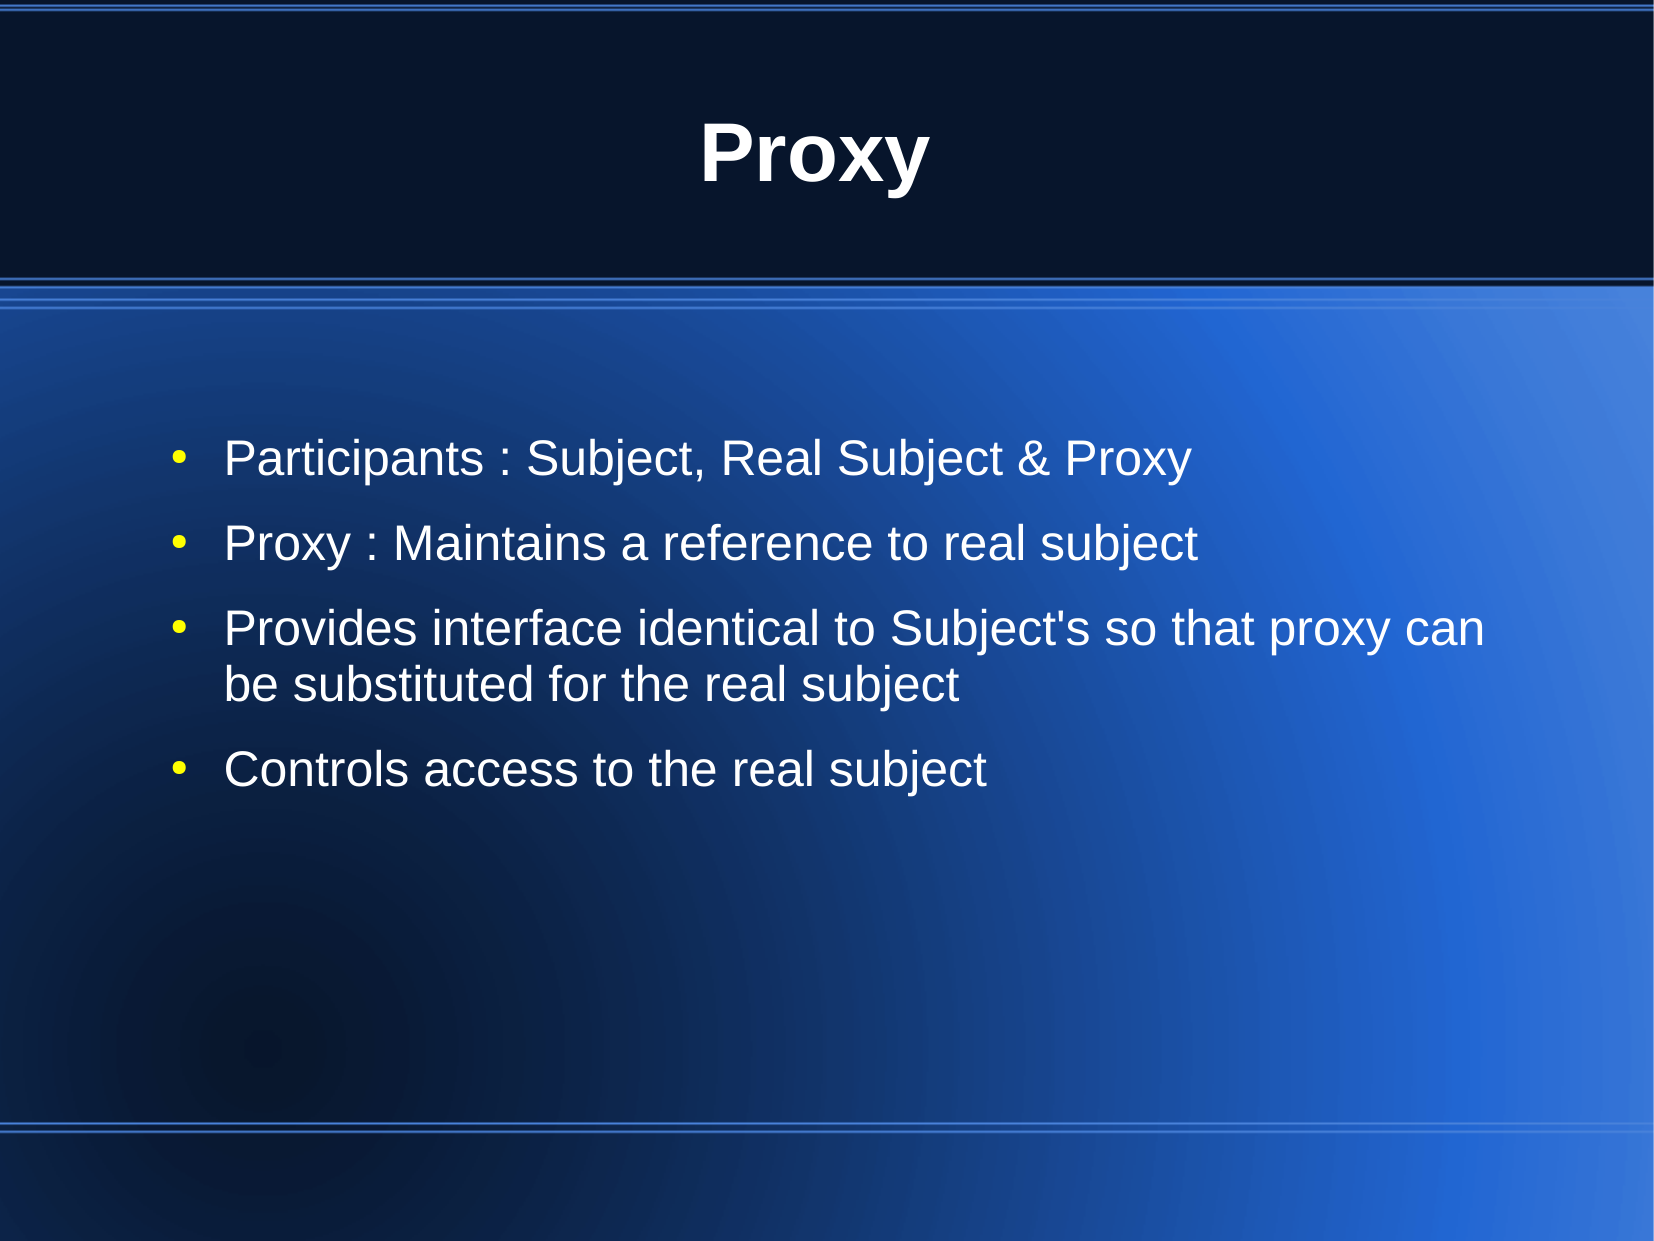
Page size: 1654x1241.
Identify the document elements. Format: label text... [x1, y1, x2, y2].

picture [0, 0, 1654, 1241]
list Participants : Subject, Real Subject & Proxy Proxy : Maintains a reference to real subject Provides interface identical to Subject's so that proxy can be substituted for the real subject Controls access to the real subject [152, 344, 1534, 1127]
title Proxy [82, 49, 1571, 257]
